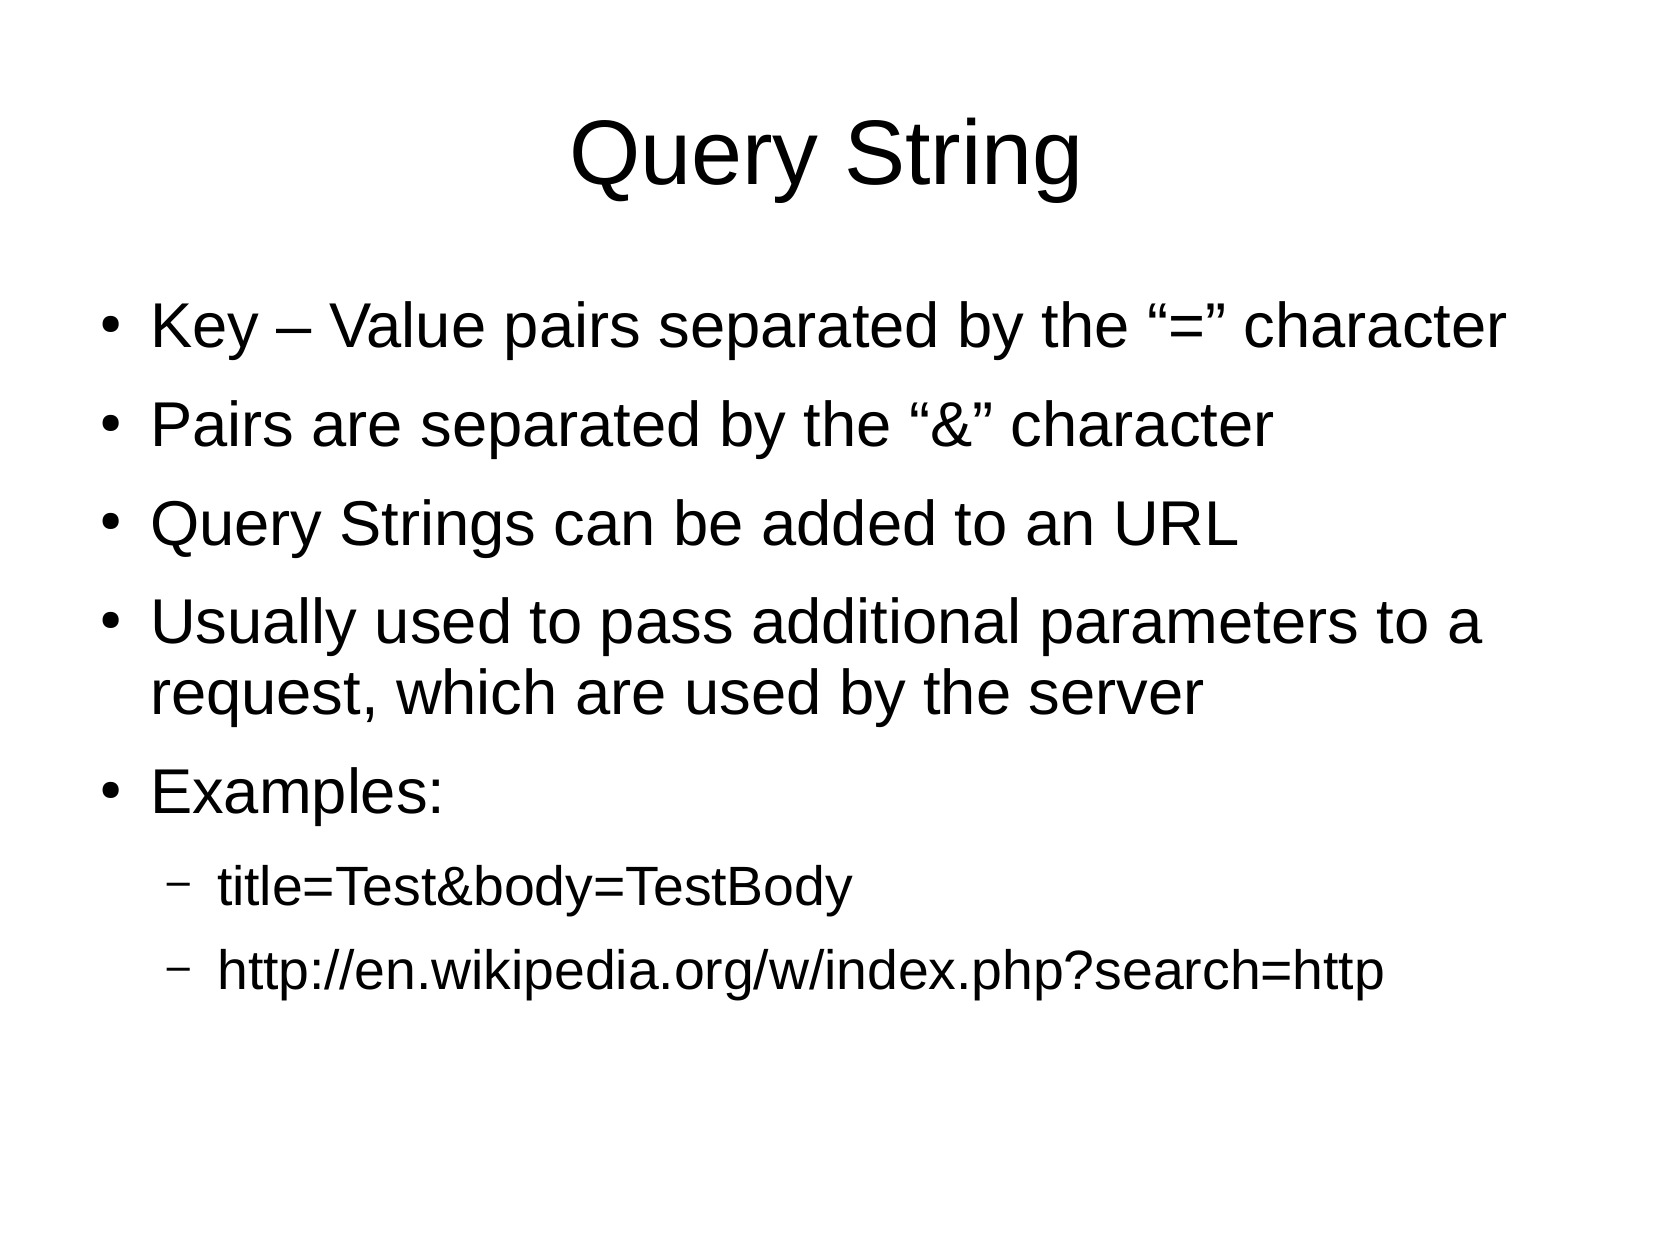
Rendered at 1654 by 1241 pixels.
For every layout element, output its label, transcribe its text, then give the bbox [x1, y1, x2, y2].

list Key – Value pairs separated by the “=” character Pairs are separated by the “&” character Query Strings can be added to an URL Usually used to pass additional parameters to a request, which are used by the server Examples: title=Test&body=TestBody http://en.wikipedia.org/w/index.php?search=http [82, 290, 1571, 1010]
title Query String [82, 49, 1571, 257]
